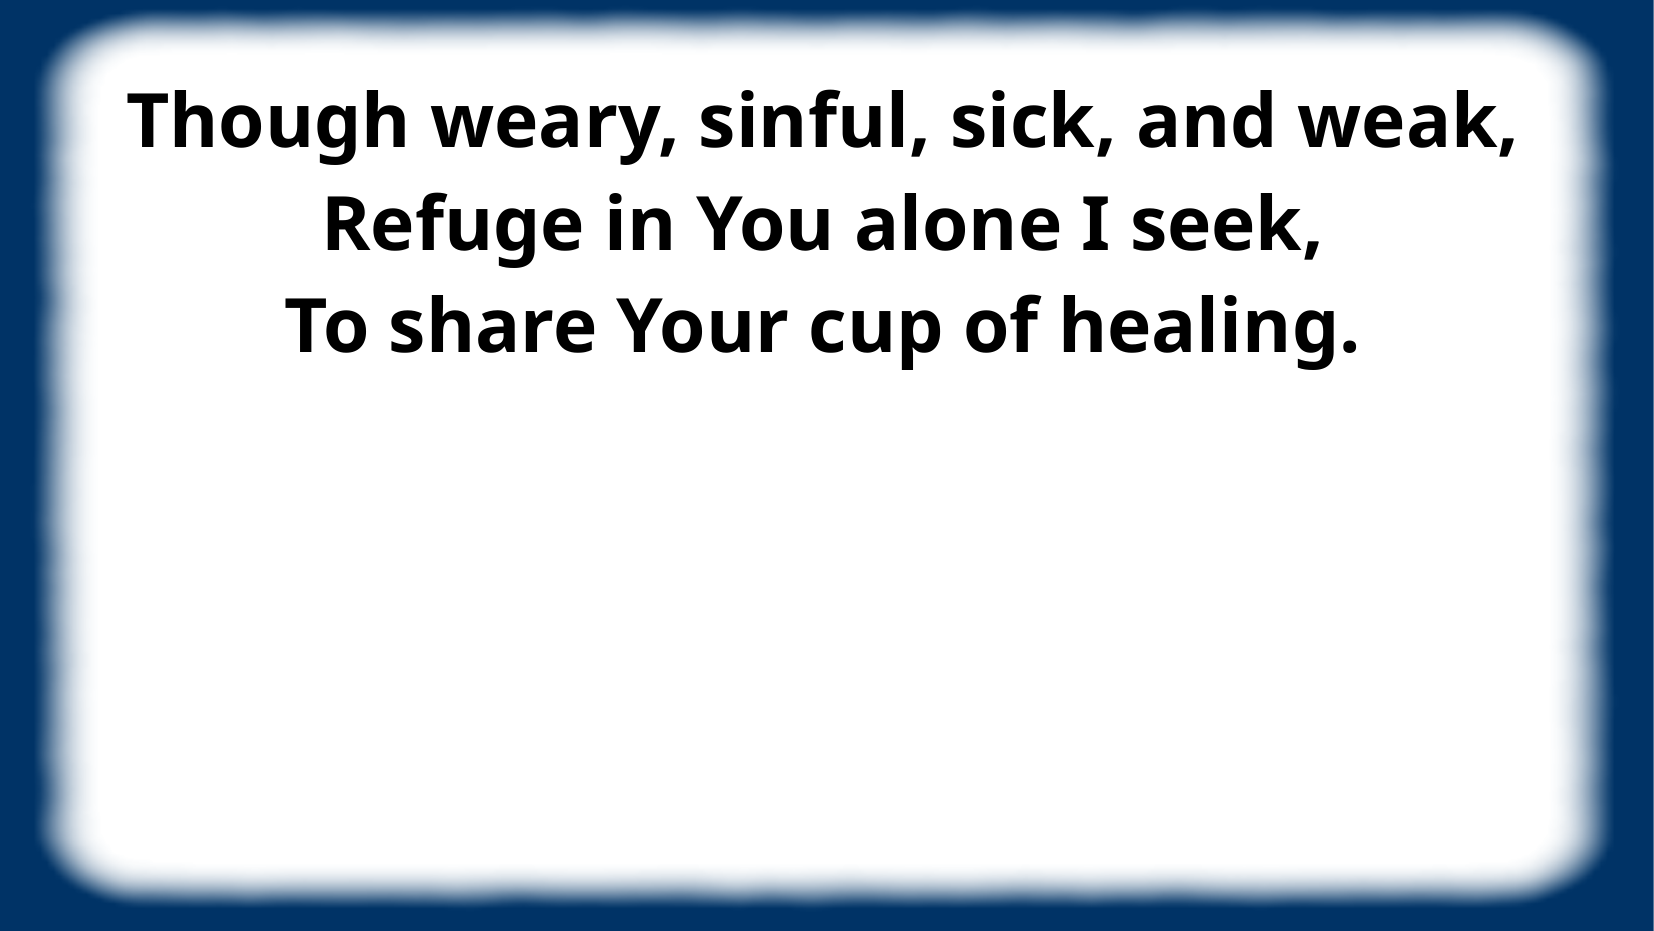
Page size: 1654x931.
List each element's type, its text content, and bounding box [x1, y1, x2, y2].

picture [0, 0, 1654, 931]
text_box Though weary, sinful, sick, and weak, Refuge in You alone I seek, To share Your cup of healing. [95, 60, 1551, 375]
